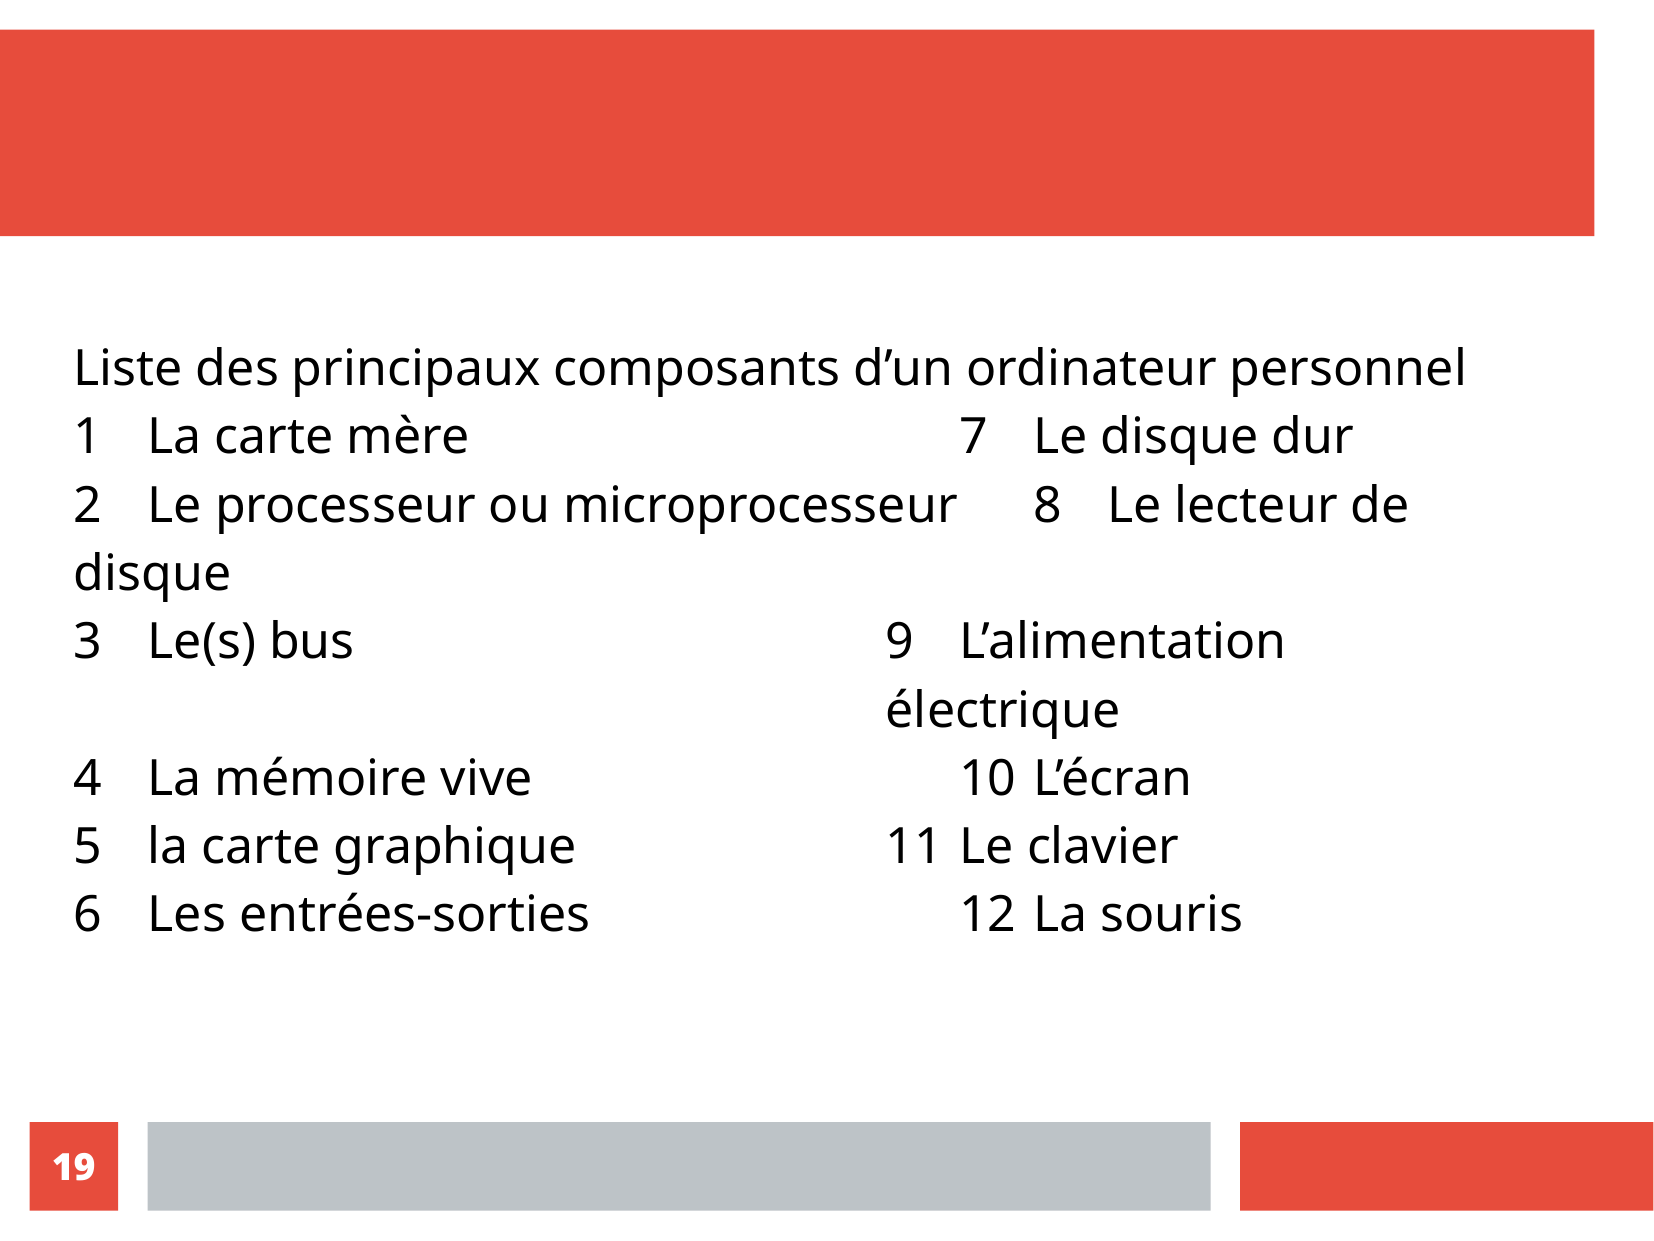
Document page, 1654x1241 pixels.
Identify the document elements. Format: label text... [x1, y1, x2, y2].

text_box Liste des principaux composants d’un ordinateur personnel 1 La carte mère 7 Le disque dur 2 Le processeur ou microprocesseur 8 Le lecteur de disque 3 Le(s) bus 9 L’alimentation électrique 4 La mémoire vive 10 L’écran 5 la carte graphique 11 Le clavier 6 Les entrées-sorties 12 La souris [59, 324, 1565, 1093]
